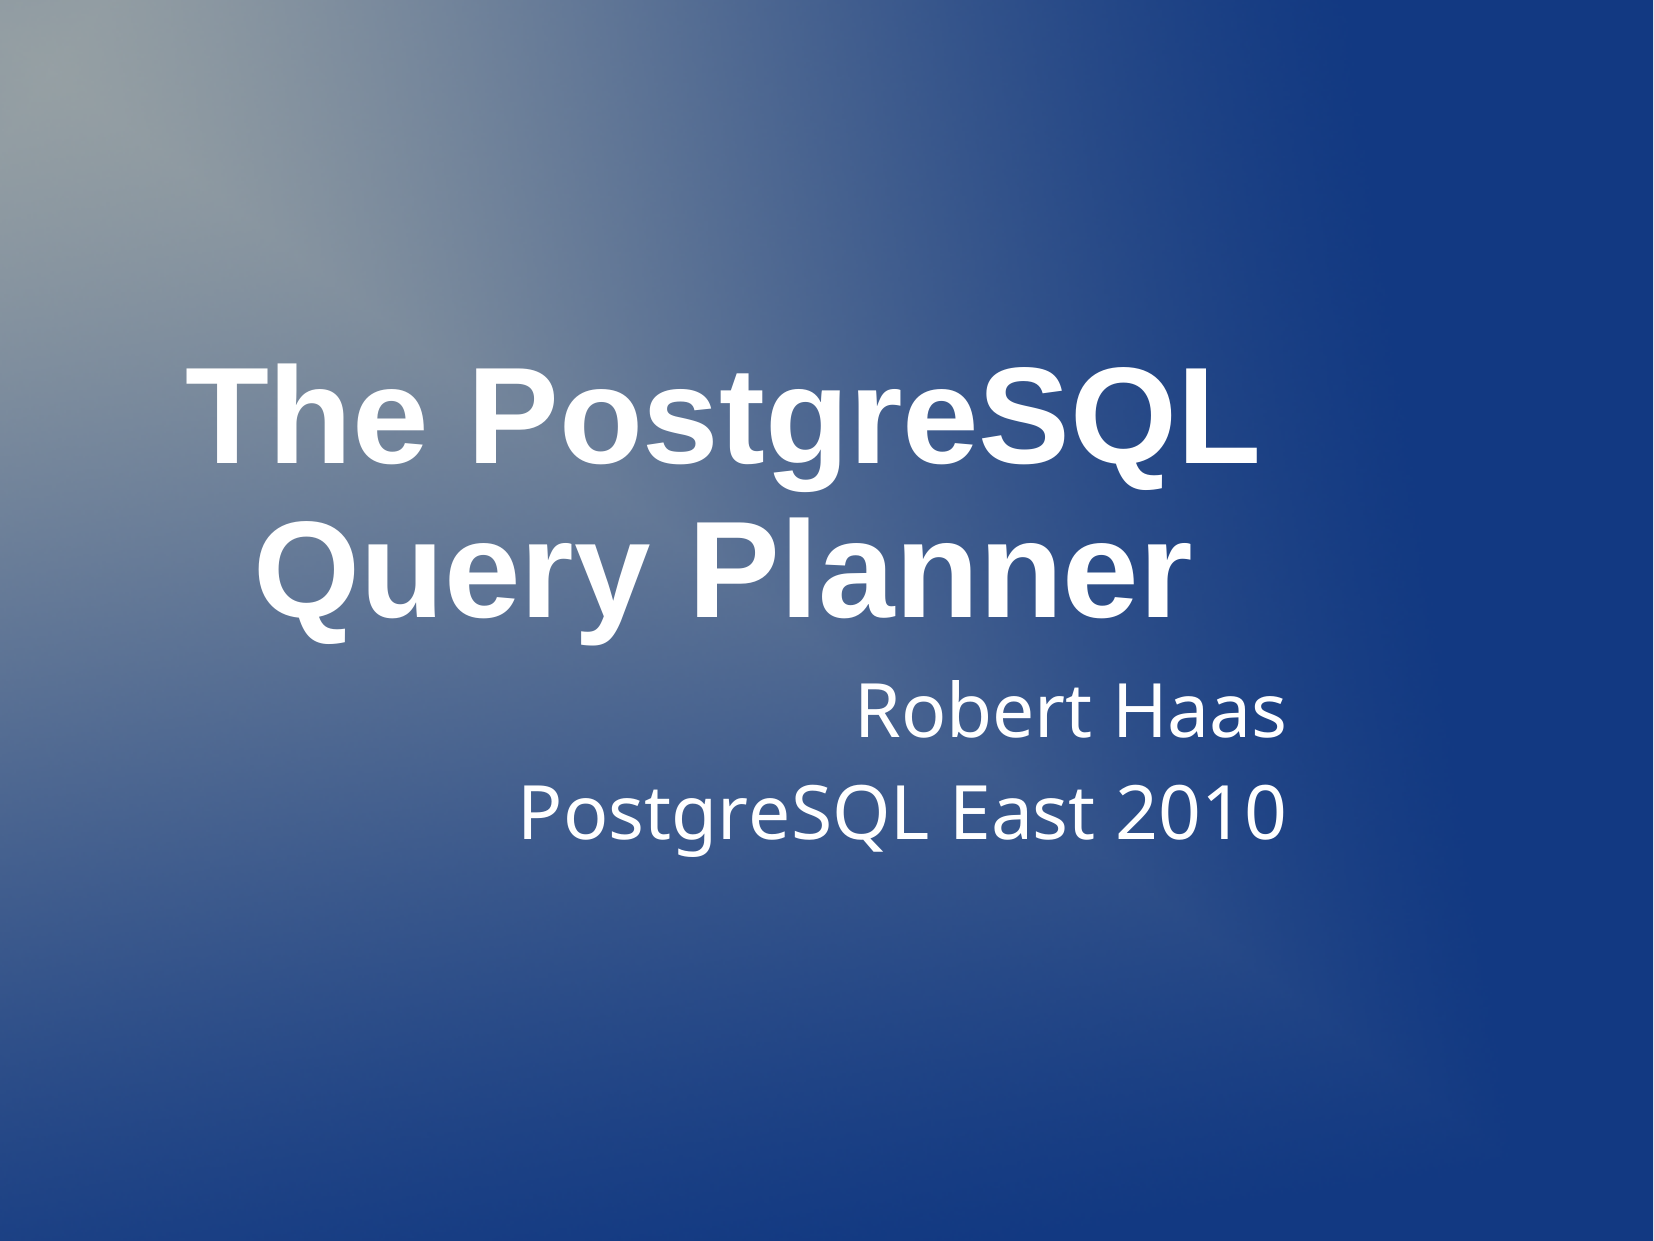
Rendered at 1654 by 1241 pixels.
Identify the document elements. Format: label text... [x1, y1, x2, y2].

title The PostgreSQL Query Planner [0, 315, 1448, 670]
title Robert Haas PostgreSQL East 2010 [344, 672, 1289, 847]
picture [0, 0, 1654, 1241]
